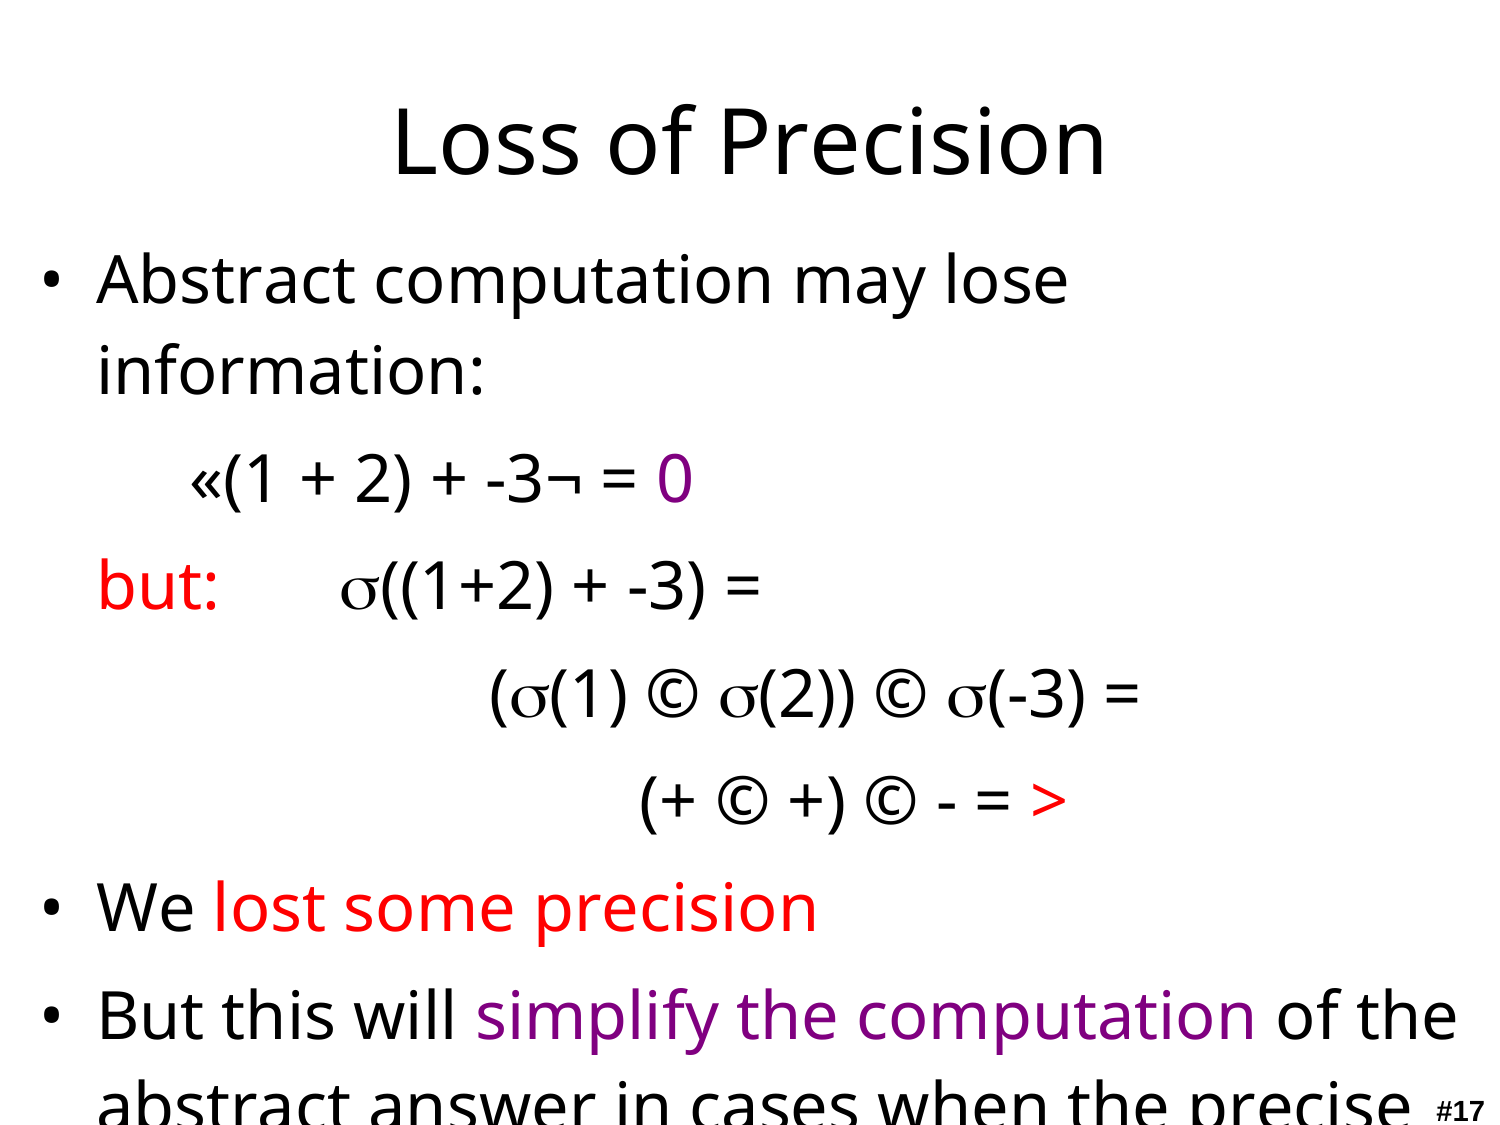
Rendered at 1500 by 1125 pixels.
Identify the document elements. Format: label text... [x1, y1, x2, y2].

title Loss of Precision [24, 45, 1476, 224]
list Abstract computation may lose information: «(1 + 2) + -3¬ = 0 but: ((1+2) + -3) = ((1) © (2)) © (-3) = (+ © +) © - = > We lost some precision But this will simplify the computation of the abstract answer in cases when the precise answer is not computable [24, 224, 1476, 1125]
